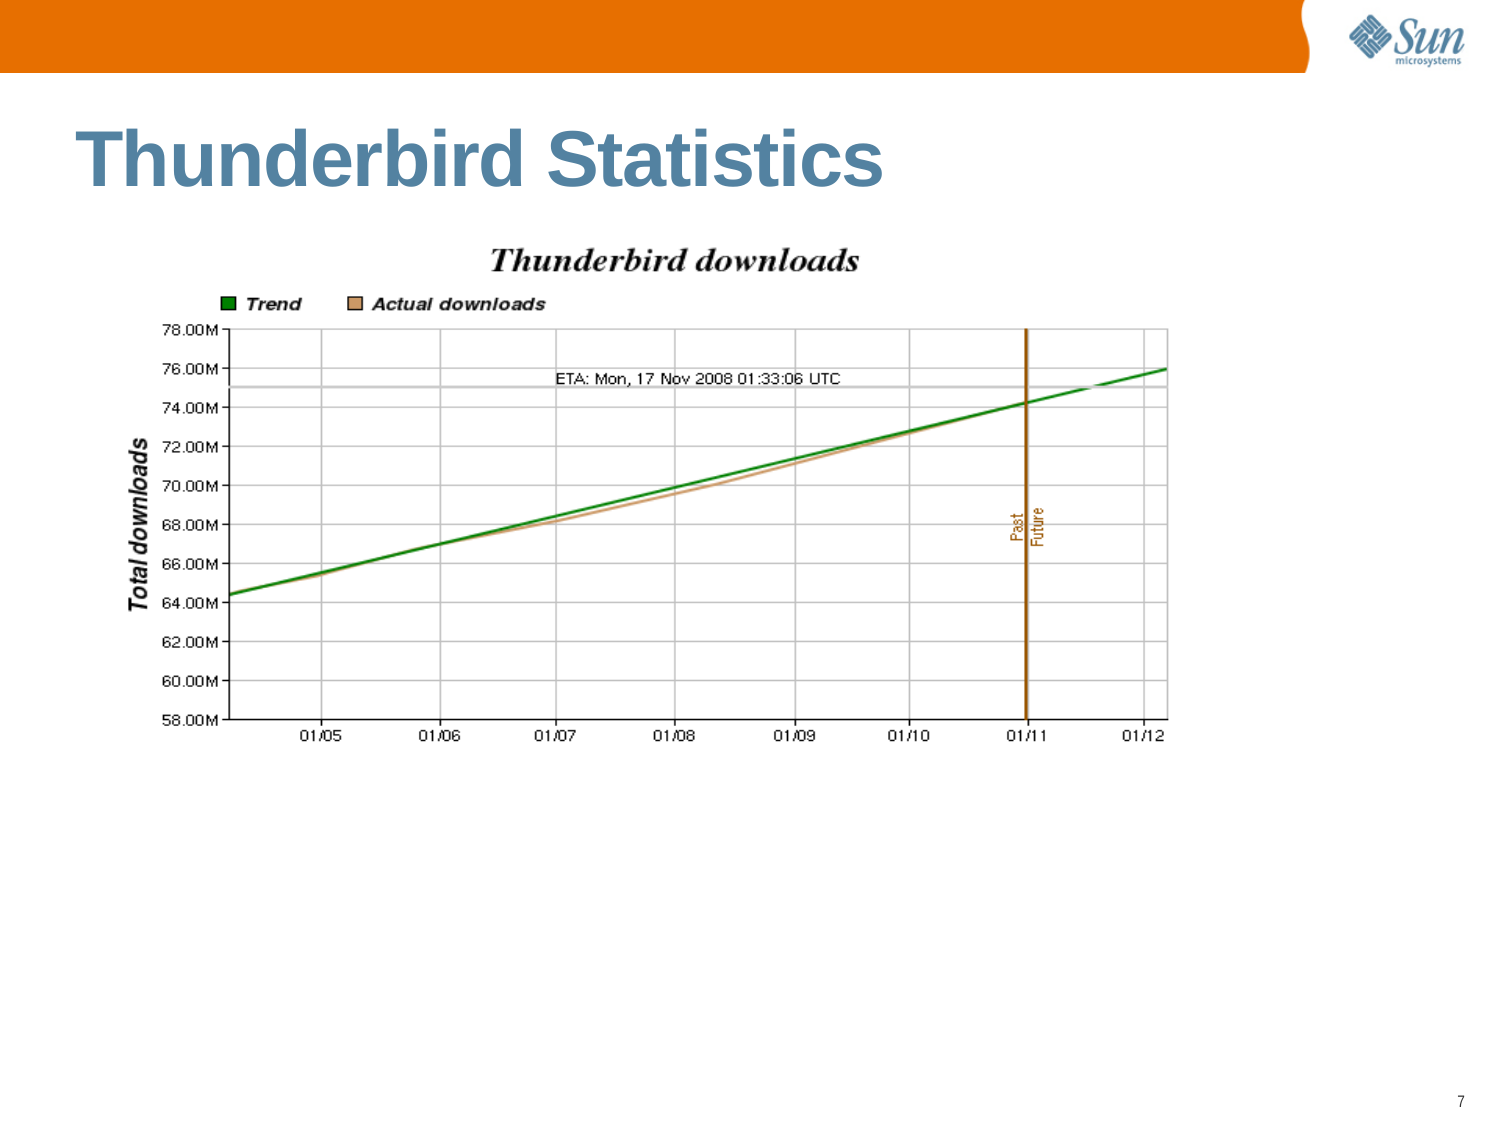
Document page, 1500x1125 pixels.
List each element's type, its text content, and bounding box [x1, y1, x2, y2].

picture [113, 238, 1228, 970]
picture [0, 0, 1500, 73]
title Thunderbird Statistics [75, 123, 1437, 227]
